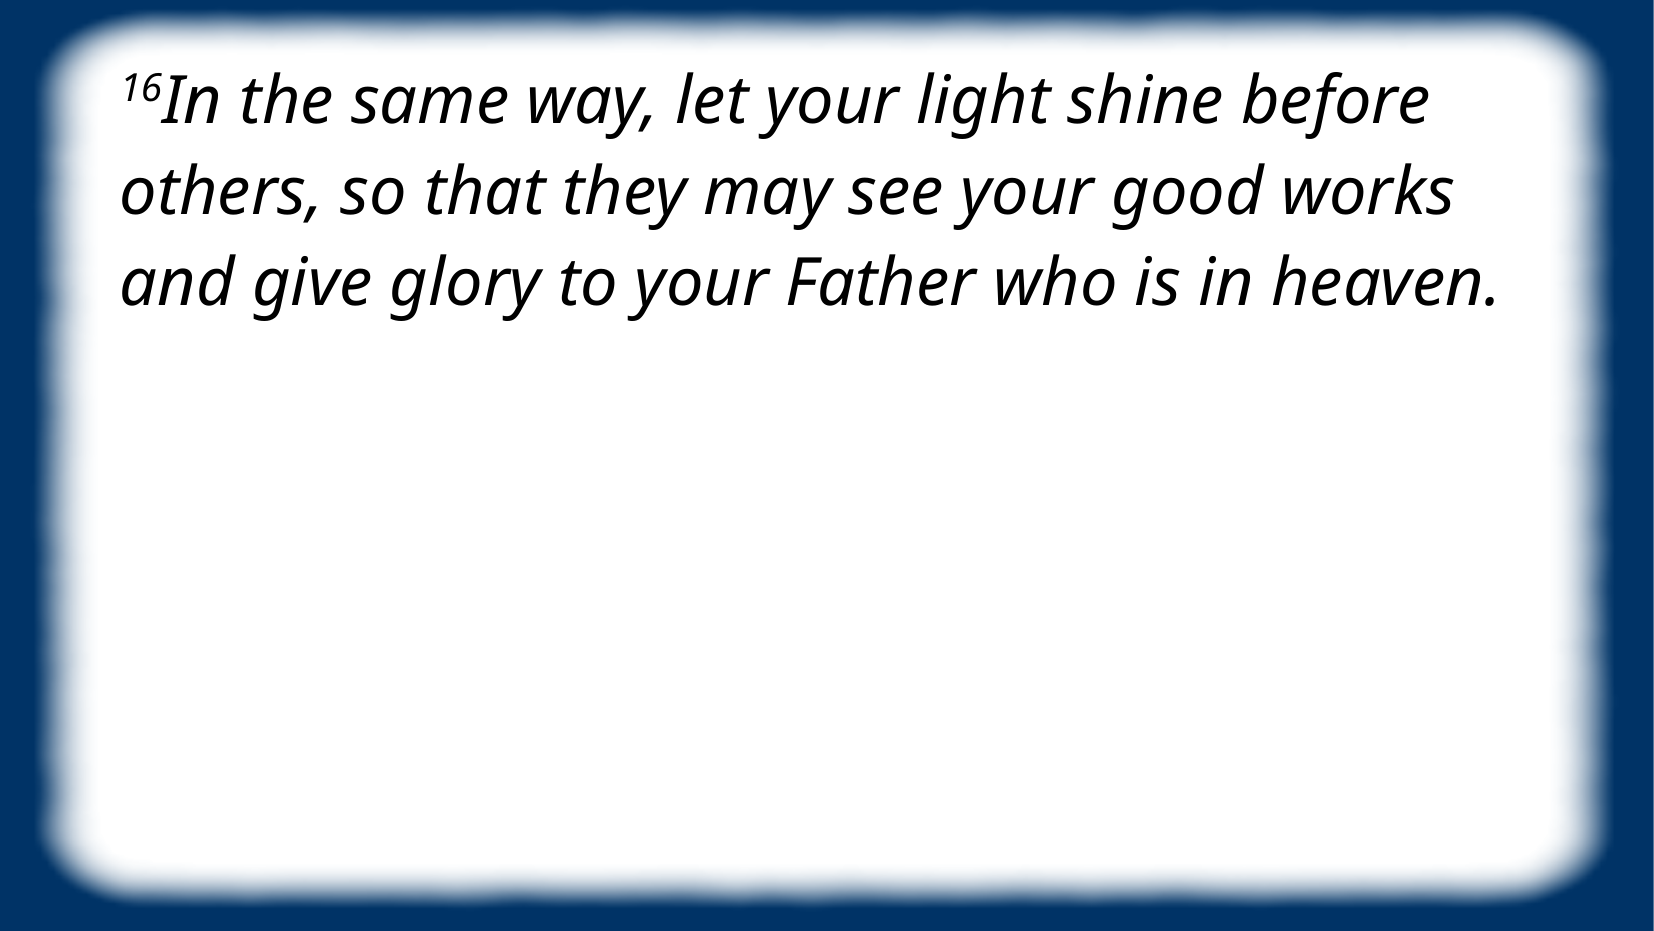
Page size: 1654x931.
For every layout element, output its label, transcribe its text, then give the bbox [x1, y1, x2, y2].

text_box 16In the same way, let your light shine before others, so that they may see your good works and give glory to your Father who is in heaven. [105, 45, 1546, 327]
picture [0, 0, 1654, 931]
